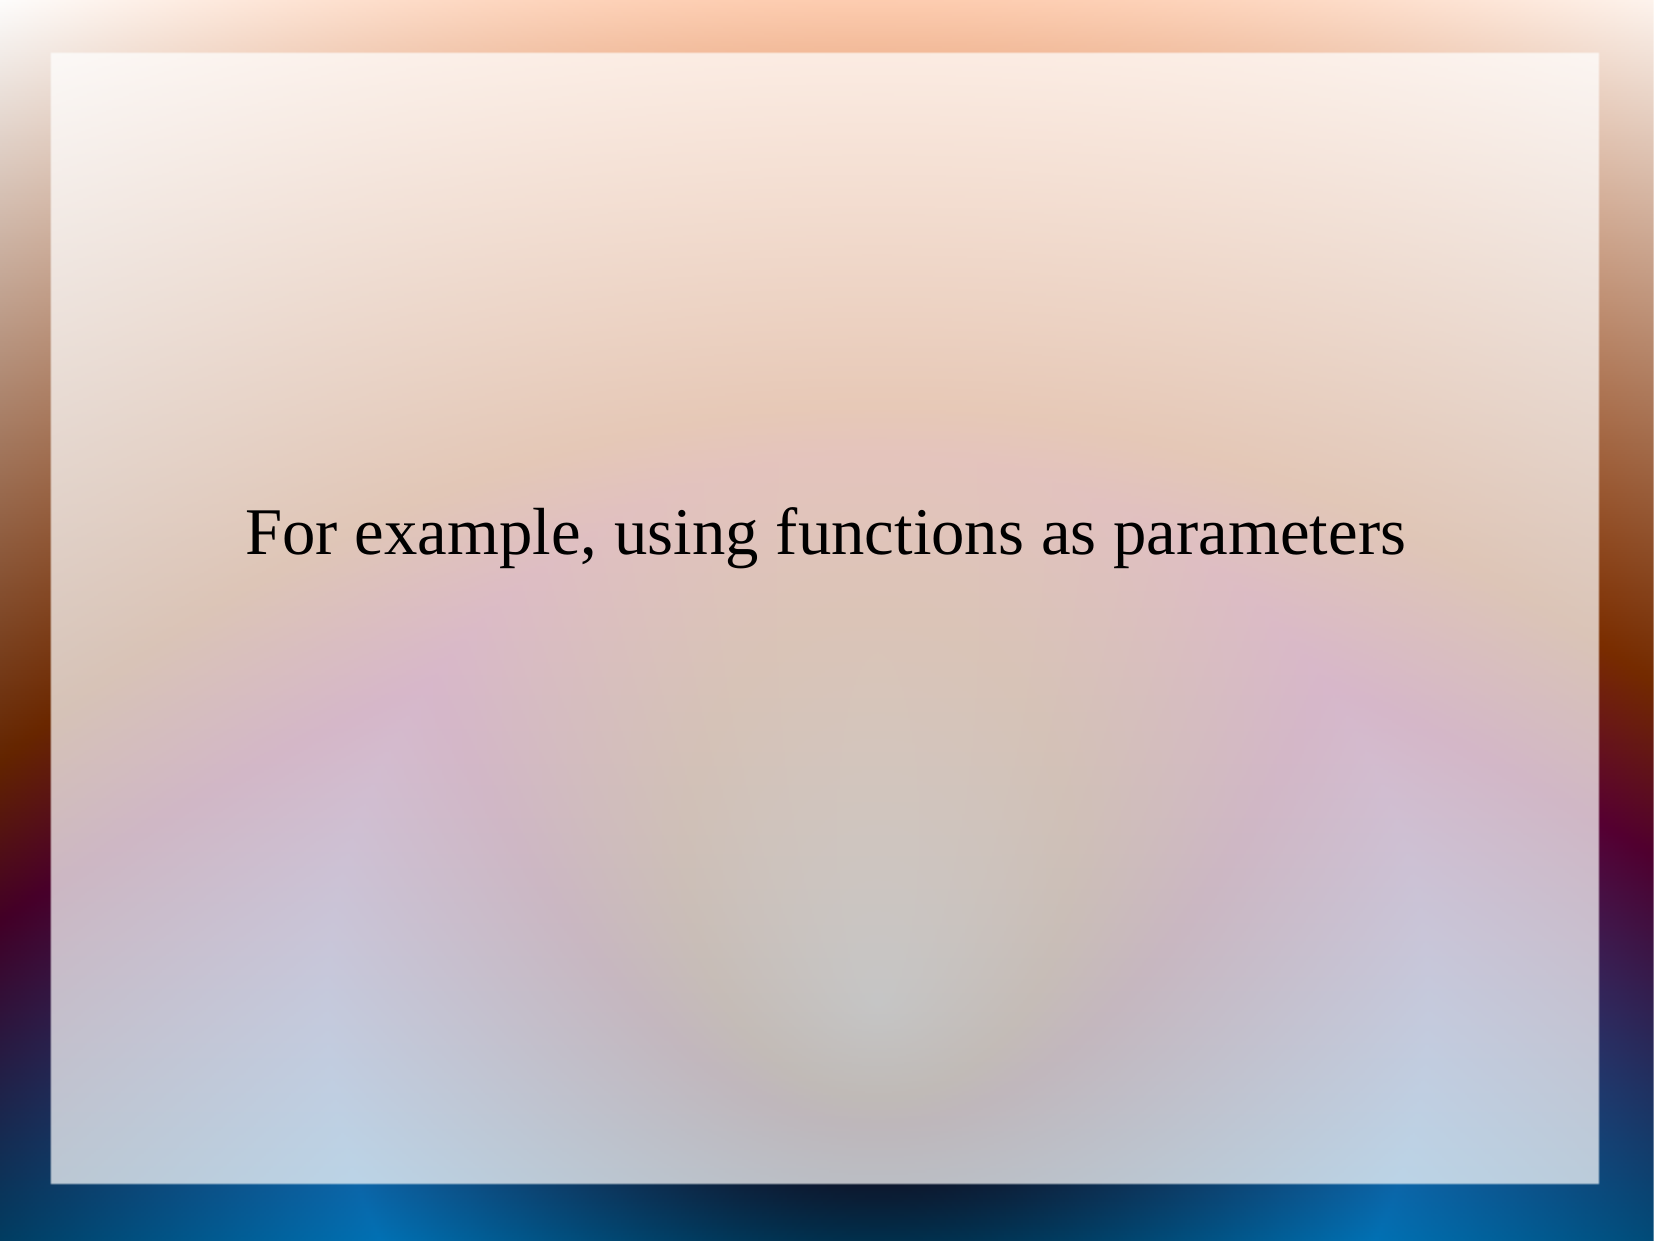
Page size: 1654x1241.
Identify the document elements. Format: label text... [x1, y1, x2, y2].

picture [0, 0, 1654, 1241]
subtitle For example, using functions as parameters [82, 55, 1571, 1010]
